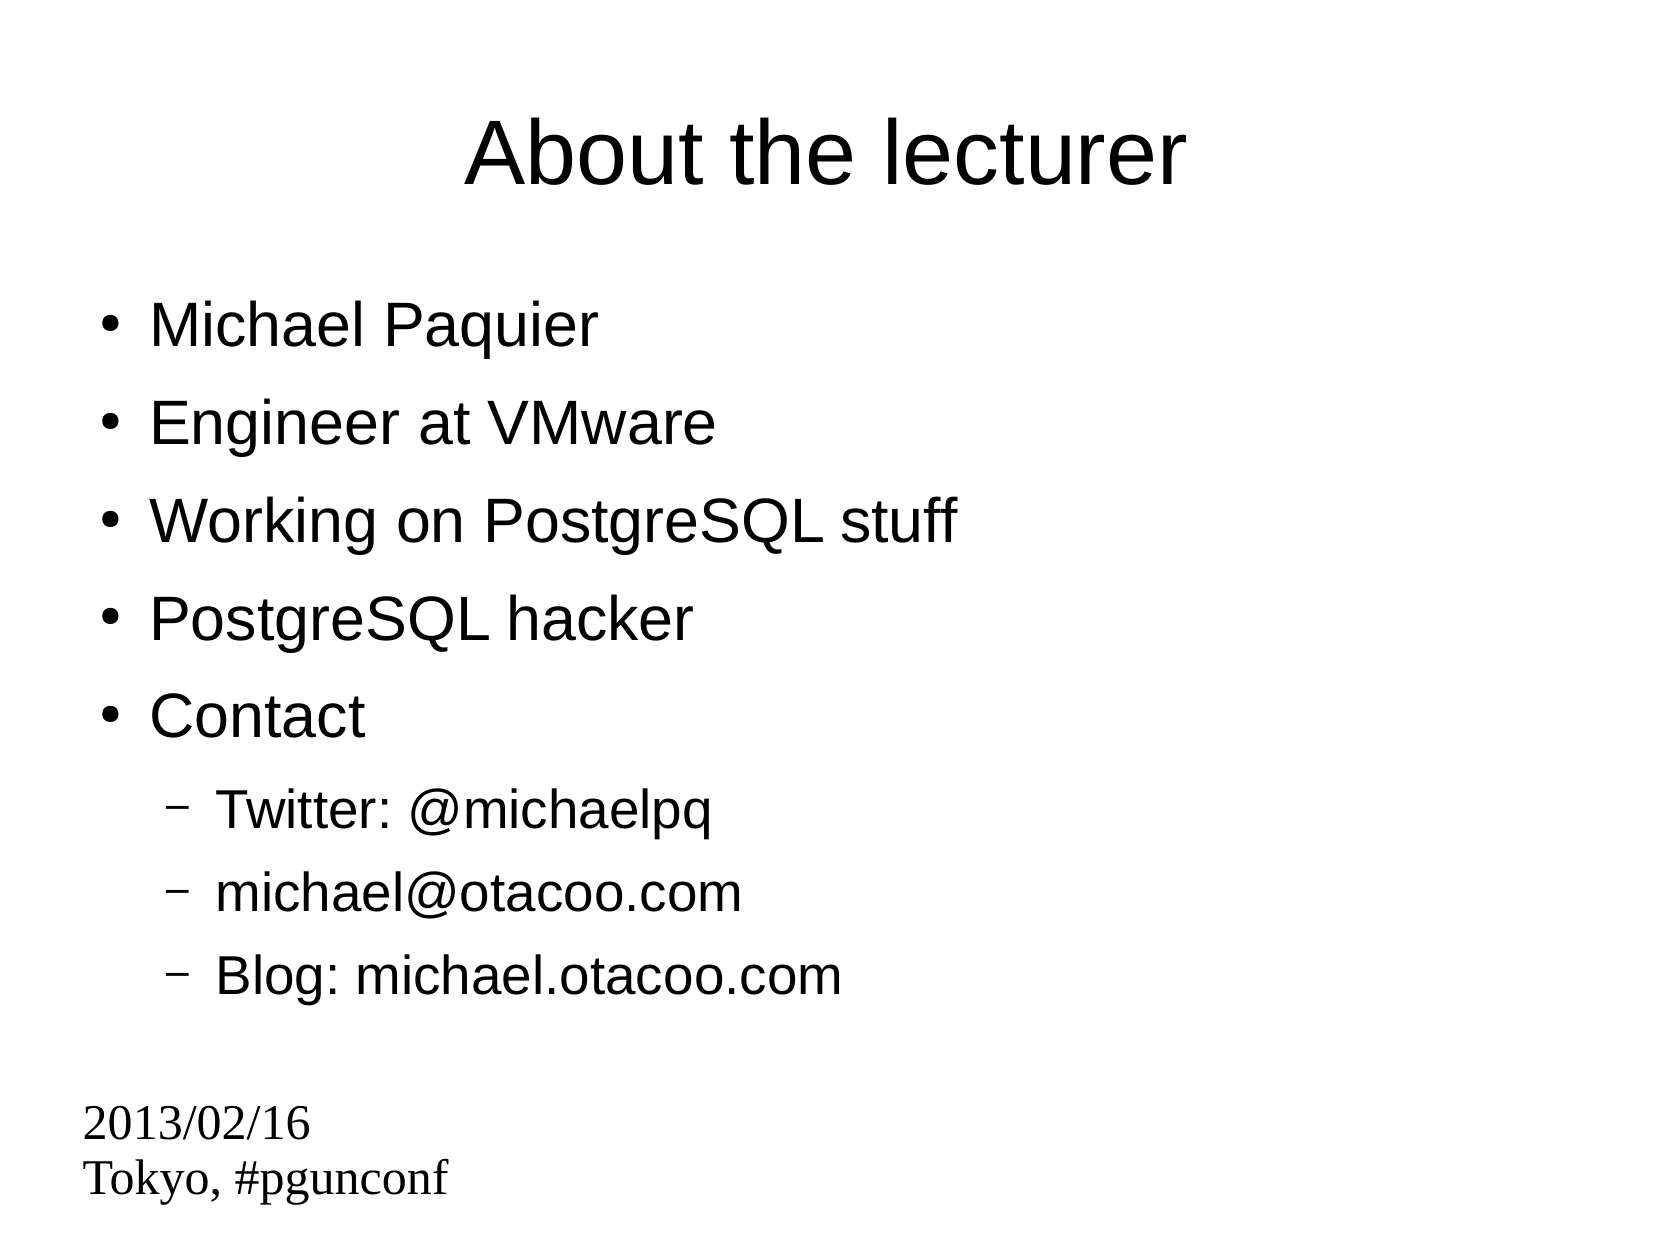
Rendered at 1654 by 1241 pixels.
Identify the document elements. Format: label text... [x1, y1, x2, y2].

title About the lecturer [82, 49, 1571, 257]
list Michael Paquier Engineer at VMware Working on PostgreSQL stuff PostgreSQL hacker Contact Twitter: @michaelpq michael@otacoo.com Blog: michael.otacoo.com [82, 290, 1538, 1010]
